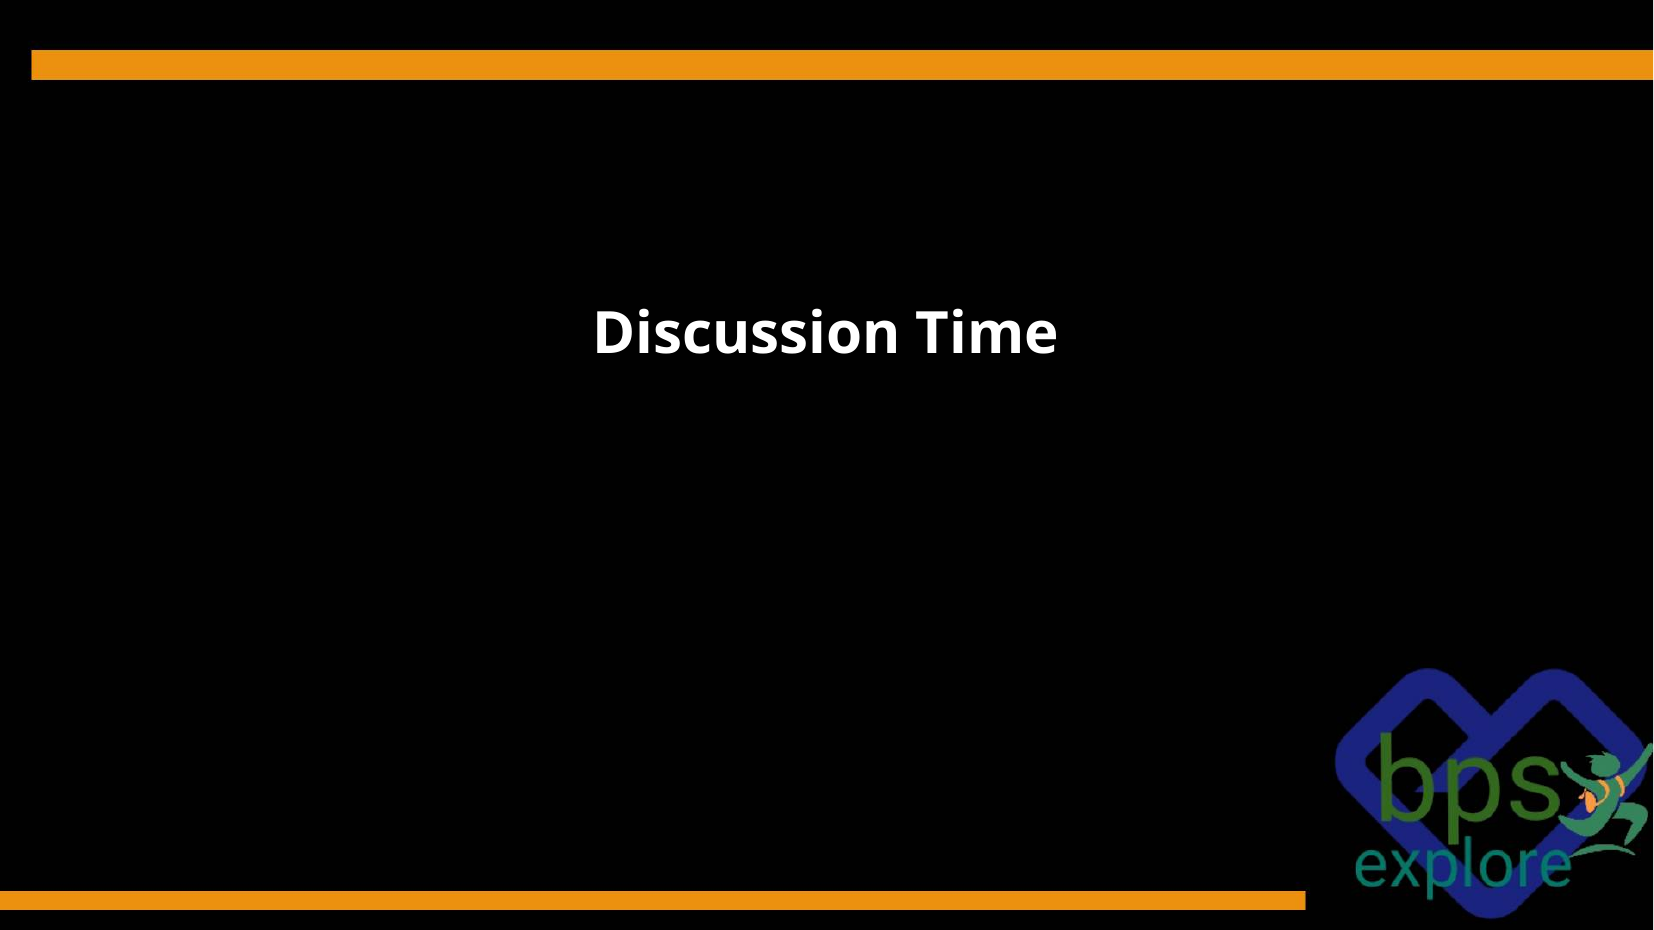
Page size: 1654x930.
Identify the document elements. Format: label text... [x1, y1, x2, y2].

picture [0, 0, 1654, 930]
text_box Discussion Time [562, 284, 1088, 510]
